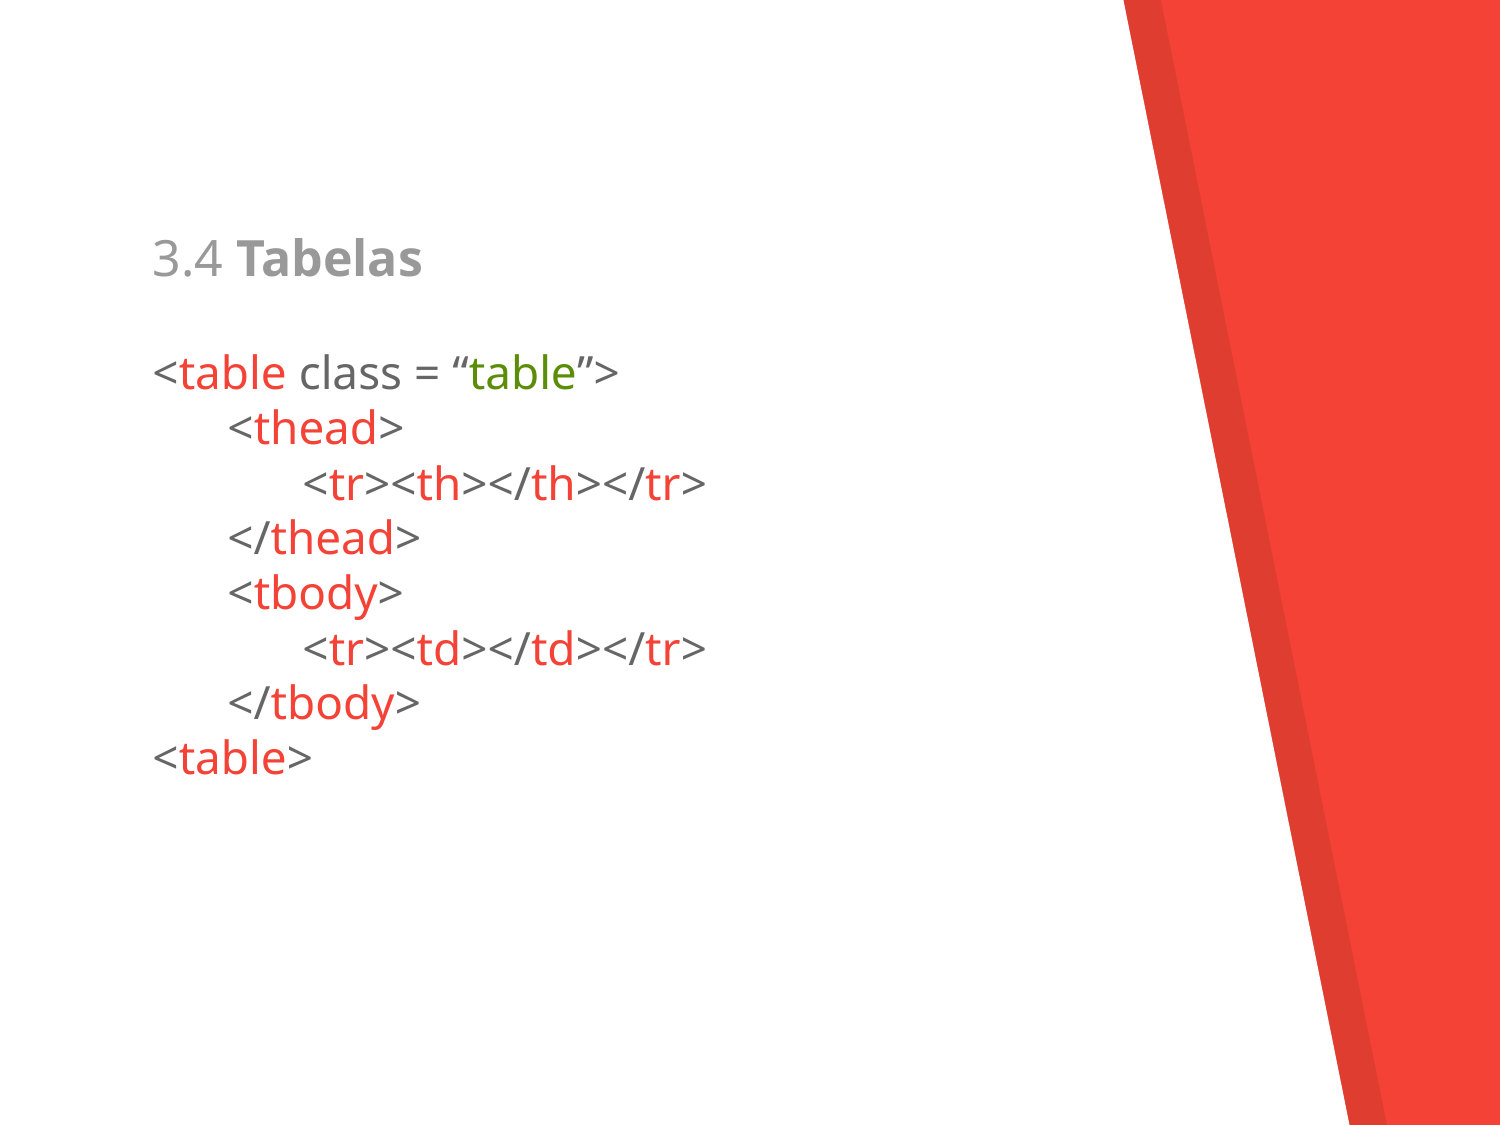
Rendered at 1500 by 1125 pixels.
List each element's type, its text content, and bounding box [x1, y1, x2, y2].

title 3.4 Tabelas [137, 195, 1011, 302]
list <table class = “table”> <thead> <tr><th></th></tr> </thead> <tbody> <tr><td></td></tr> </tbody> <table> [137, 329, 1011, 823]
